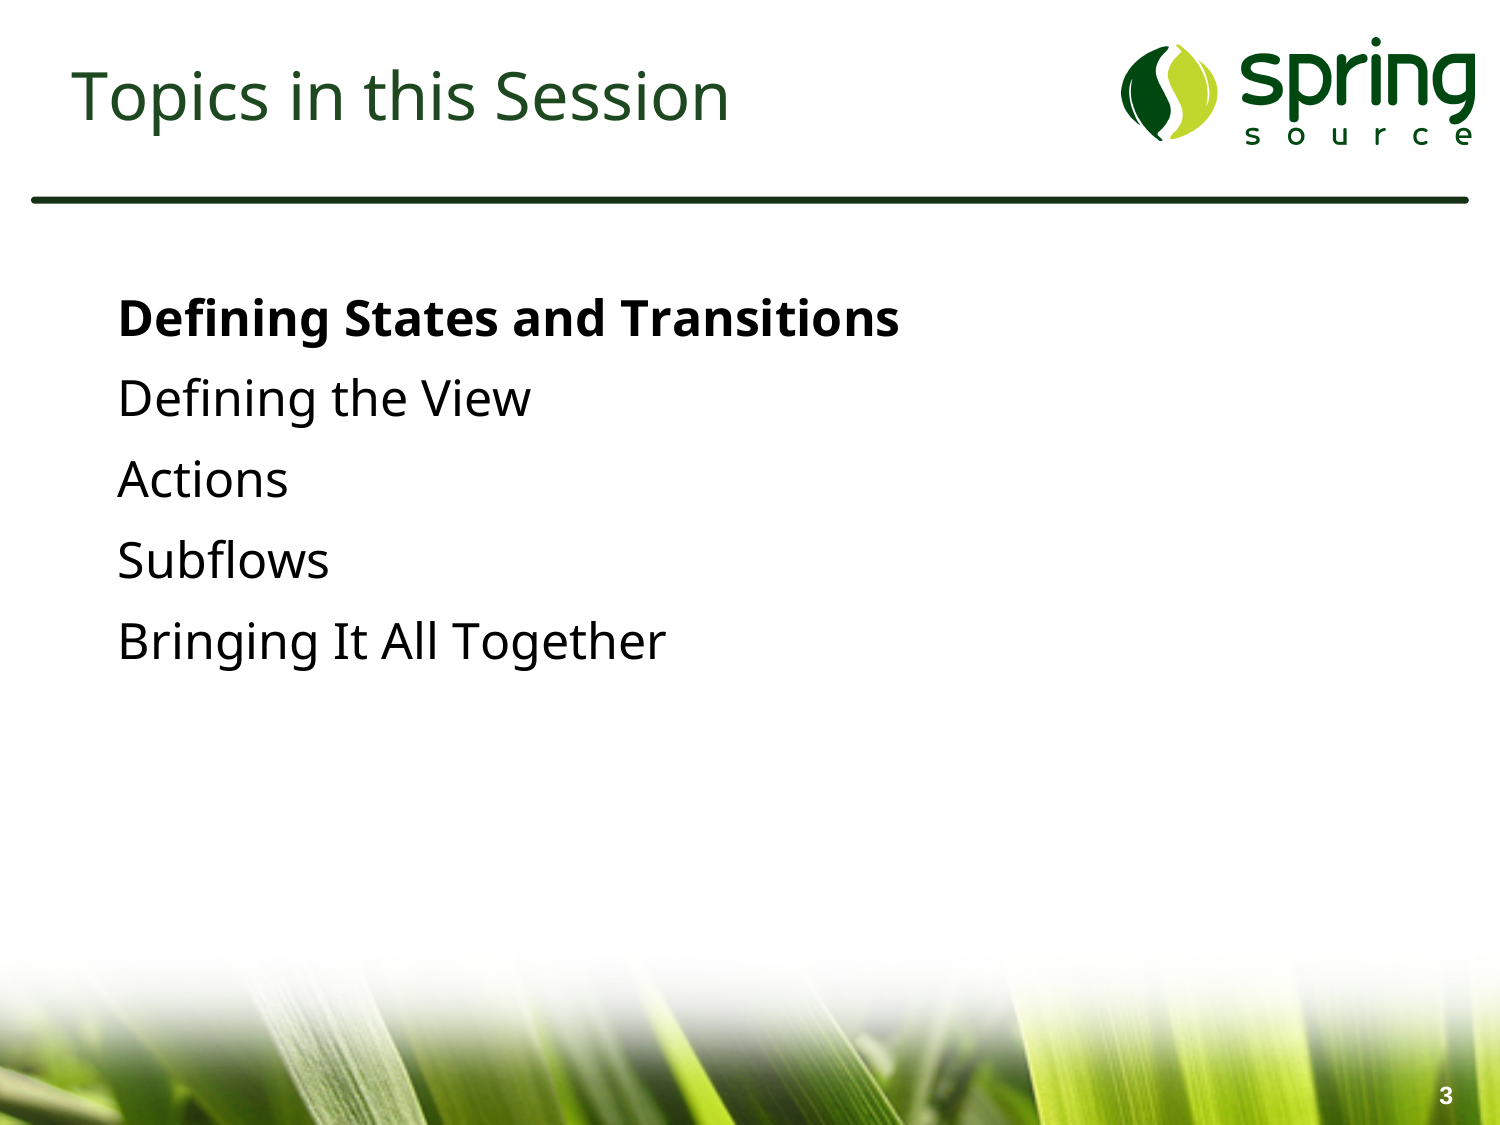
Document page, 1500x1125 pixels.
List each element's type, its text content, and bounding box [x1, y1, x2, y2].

picture [0, 944, 1500, 1125]
picture [1121, 37, 1475, 145]
list Defining States and Transitions Defining the View Actions Subflows Bringing It All Together [103, 275, 1394, 938]
title Topics in this Session [56, 13, 1089, 176]
